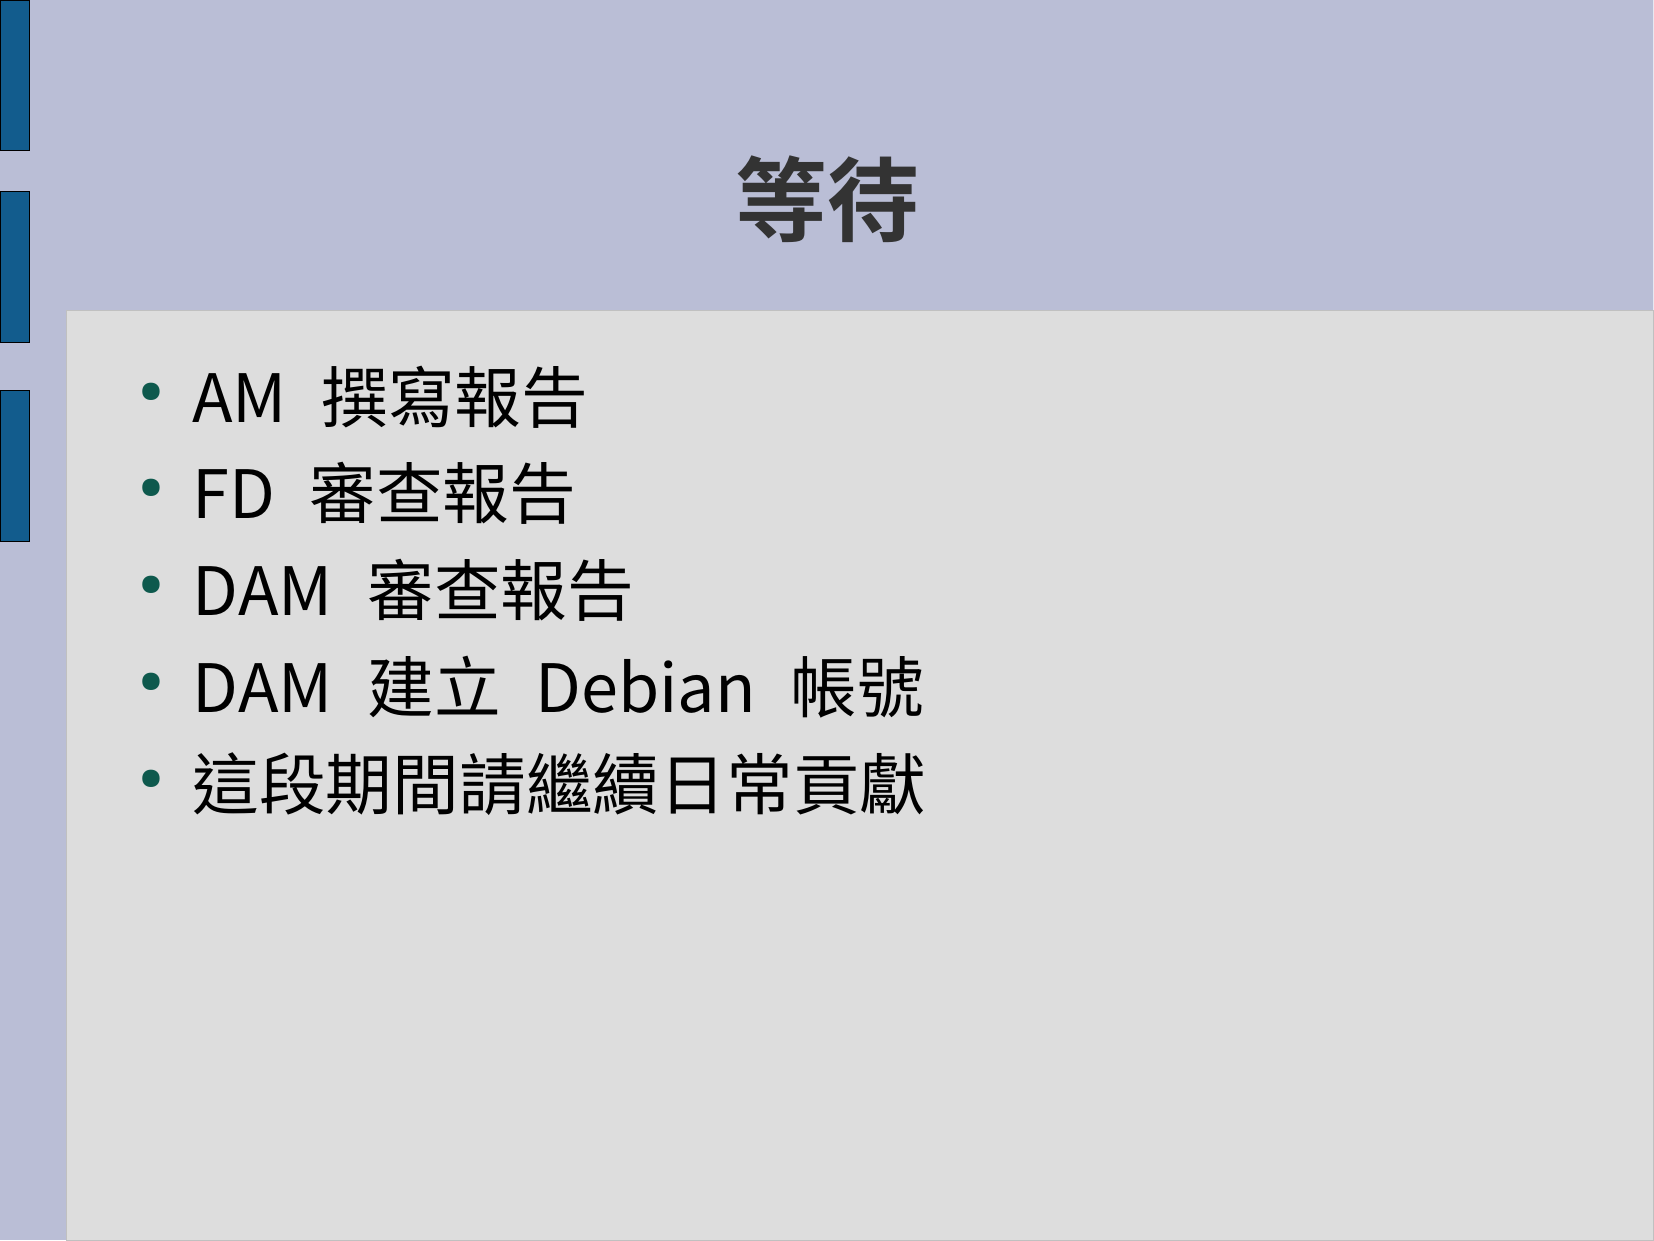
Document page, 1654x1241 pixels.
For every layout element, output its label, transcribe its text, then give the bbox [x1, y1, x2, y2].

title 等待 [121, 91, 1534, 299]
list AM 撰寫報告 FD 審查報告 DAM 審查報告 DAM 建立 Debian 帳號 這段期間請繼續日常貢獻 [121, 344, 1534, 1164]
